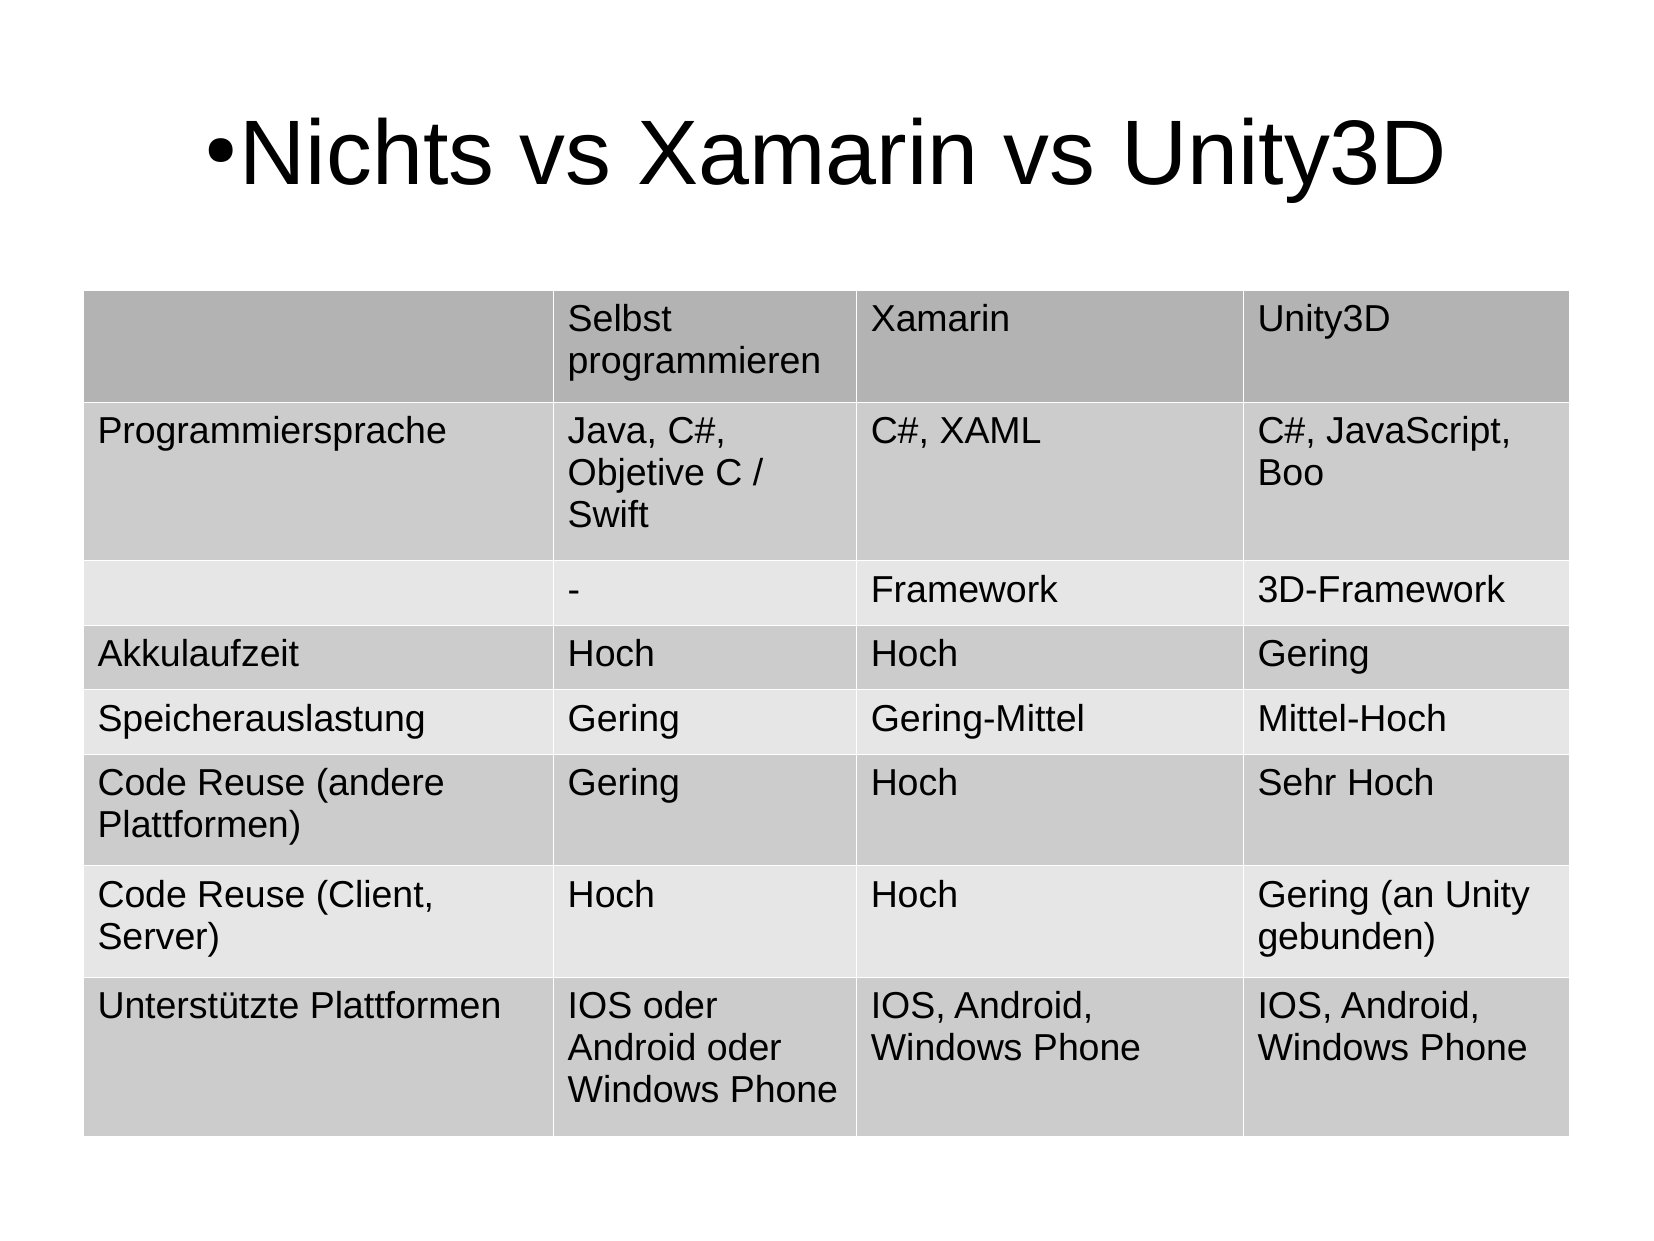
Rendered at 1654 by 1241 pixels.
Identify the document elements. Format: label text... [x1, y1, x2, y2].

table_cell Framework [857, 561, 1243, 625]
table_cell Gering-Mittel [857, 690, 1243, 754]
title Nichts vs Xamarin vs Unity3D [82, 49, 1571, 257]
table_cell Gering [554, 755, 856, 865]
table_cell Gering [1244, 626, 1569, 689]
table_cell Hoch [554, 626, 856, 689]
table_cell Programmiersprache [84, 403, 553, 560]
table_cell Gering (an Unity gebunden) [1244, 866, 1569, 977]
table_cell Sehr Hoch [1244, 755, 1569, 865]
table_cell Java, C#, Objetive C / Swift [554, 403, 856, 560]
table_cell Hoch [857, 626, 1243, 689]
table_header [84, 291, 553, 402]
table_cell C#, JavaScript, Boo [1244, 403, 1569, 560]
table_cell IOS, Android, Windows Phone [857, 978, 1243, 1136]
table_cell Unterstützte Plattformen [84, 978, 553, 1136]
table_cell Code Reuse (Client, Server) [84, 866, 553, 977]
table_cell Akkulaufzeit [84, 626, 553, 689]
table_cell Speicherauslastung [84, 690, 553, 754]
table_cell - [554, 561, 856, 625]
table_cell Hoch [554, 866, 856, 977]
table_cell Hoch [857, 755, 1243, 865]
table_cell IOS, Android, Windows Phone [1244, 978, 1569, 1136]
table_cell IOS oder Android oder Windows Phone [554, 978, 856, 1136]
table_cell Gering [554, 690, 856, 754]
table_cell [84, 561, 553, 625]
table_cell Code Reuse (andere Plattformen) [84, 755, 553, 865]
table_cell 3D-Framework [1244, 561, 1569, 625]
table_cell Hoch [857, 866, 1243, 977]
table_header Xamarin [857, 291, 1243, 402]
table_cell Mittel-Hoch [1244, 690, 1569, 754]
table_header Unity3D [1244, 291, 1569, 402]
table_header Selbst programmieren [554, 291, 856, 402]
table_cell C#, XAML [857, 403, 1243, 560]
